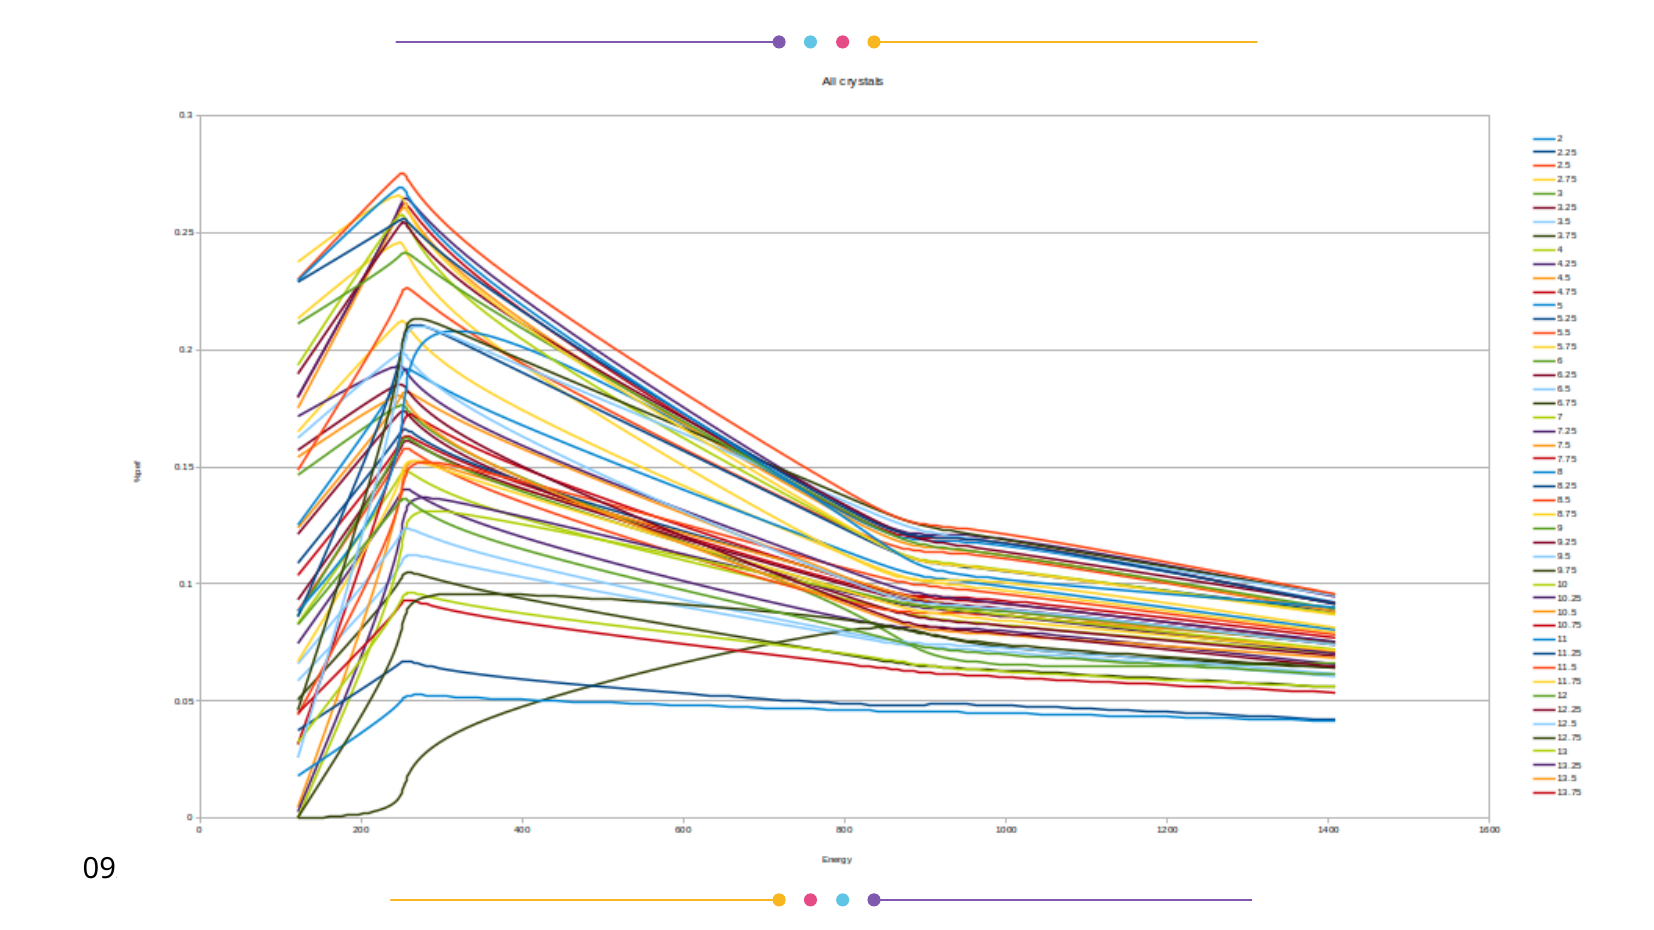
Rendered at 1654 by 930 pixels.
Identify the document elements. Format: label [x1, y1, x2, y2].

picture [117, 51, 1592, 880]
